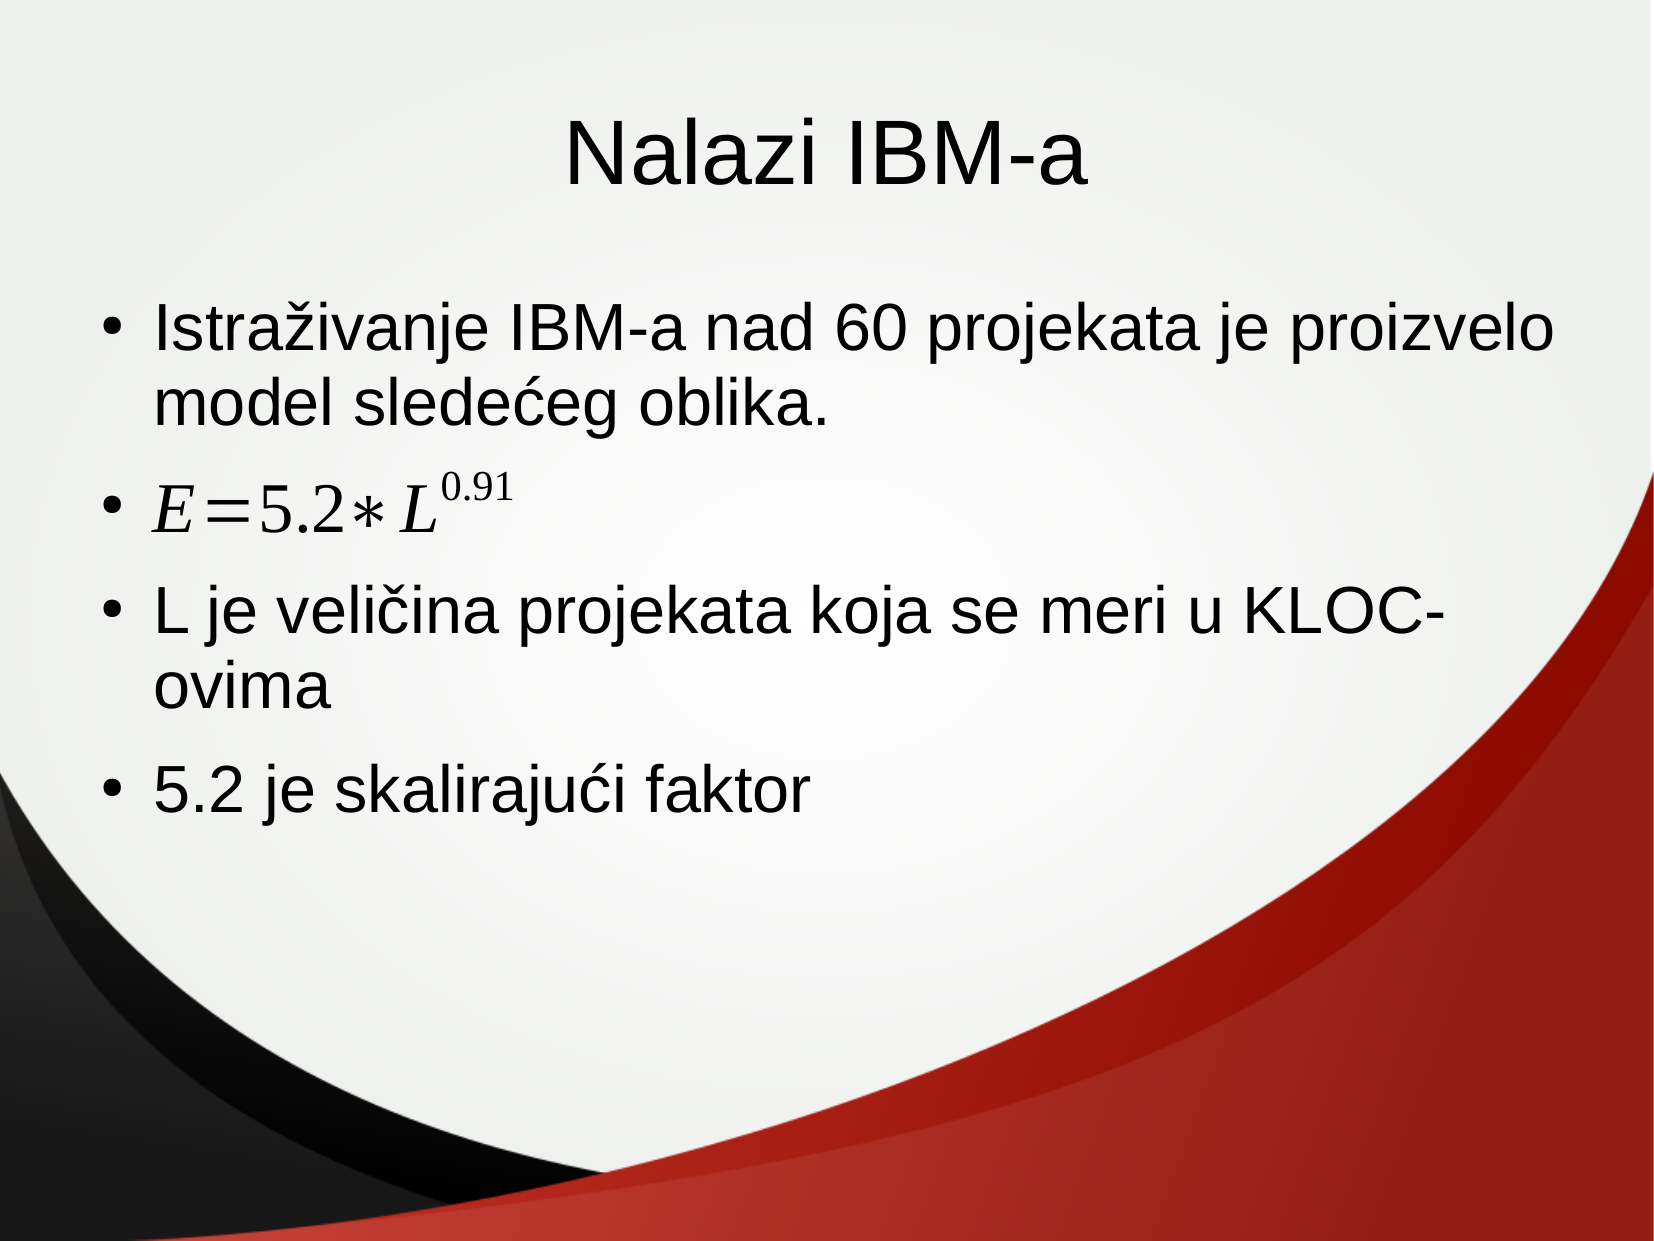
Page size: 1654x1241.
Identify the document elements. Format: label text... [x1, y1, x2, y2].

list Istraživanje IBM-a nad 60 projekata je proizvelo model sledećeg oblika. L je veličina projekata koja se meri u KLOC-ovima 5.2 je skalirajući faktor [82, 290, 1571, 1010]
chart [129, 460, 532, 550]
title Nalazi IBM-a [82, 49, 1571, 257]
picture [0, 0, 1654, 1241]
